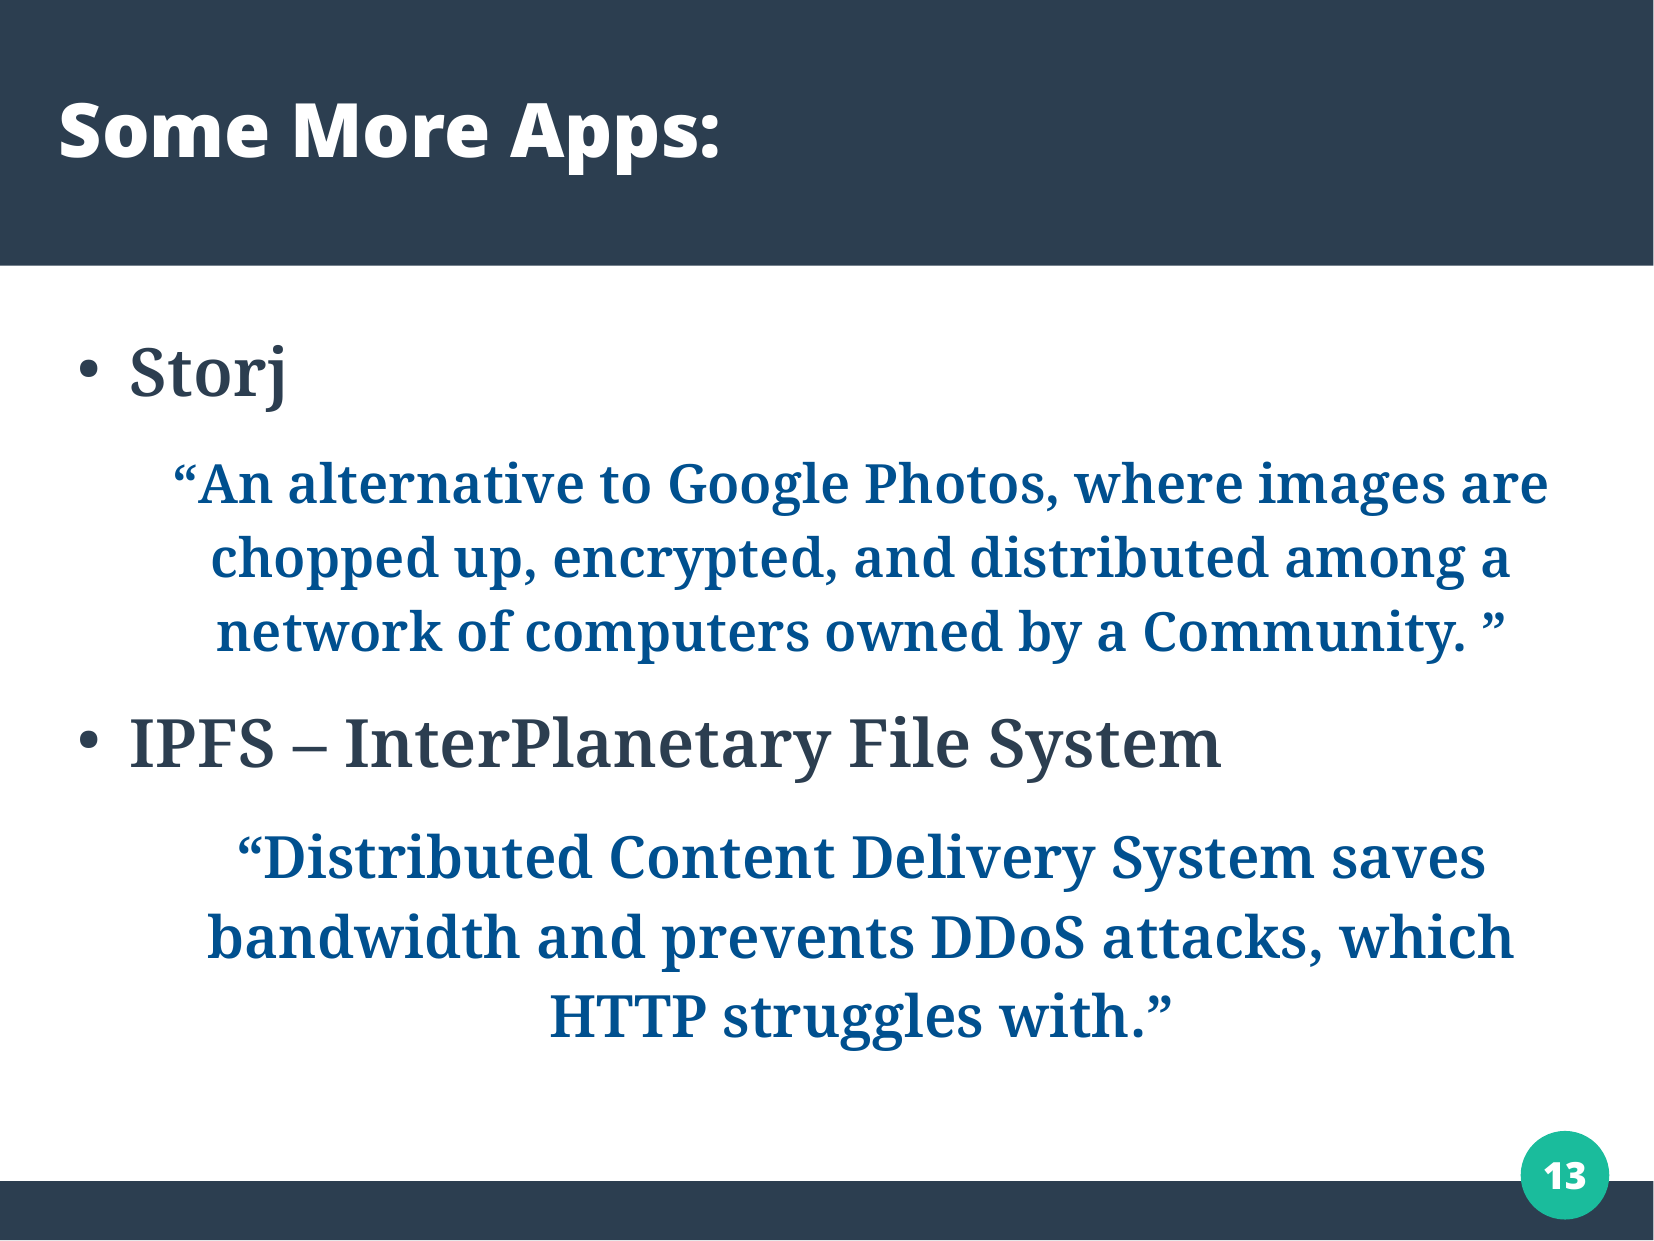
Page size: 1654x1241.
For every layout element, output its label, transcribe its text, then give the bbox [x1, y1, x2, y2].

title Some More Apps: [59, 49, 1595, 207]
list Storj “An alternative to Google Photos, where images are chopped up, encrypted, and distributed among a network of computers owned by a Community. ” IPFS – InterPlanetary File System “Distributed Content Delivery System saves bandwidth and prevents DDoS attacks, which HTTP struggles with.” [59, 324, 1595, 1152]
